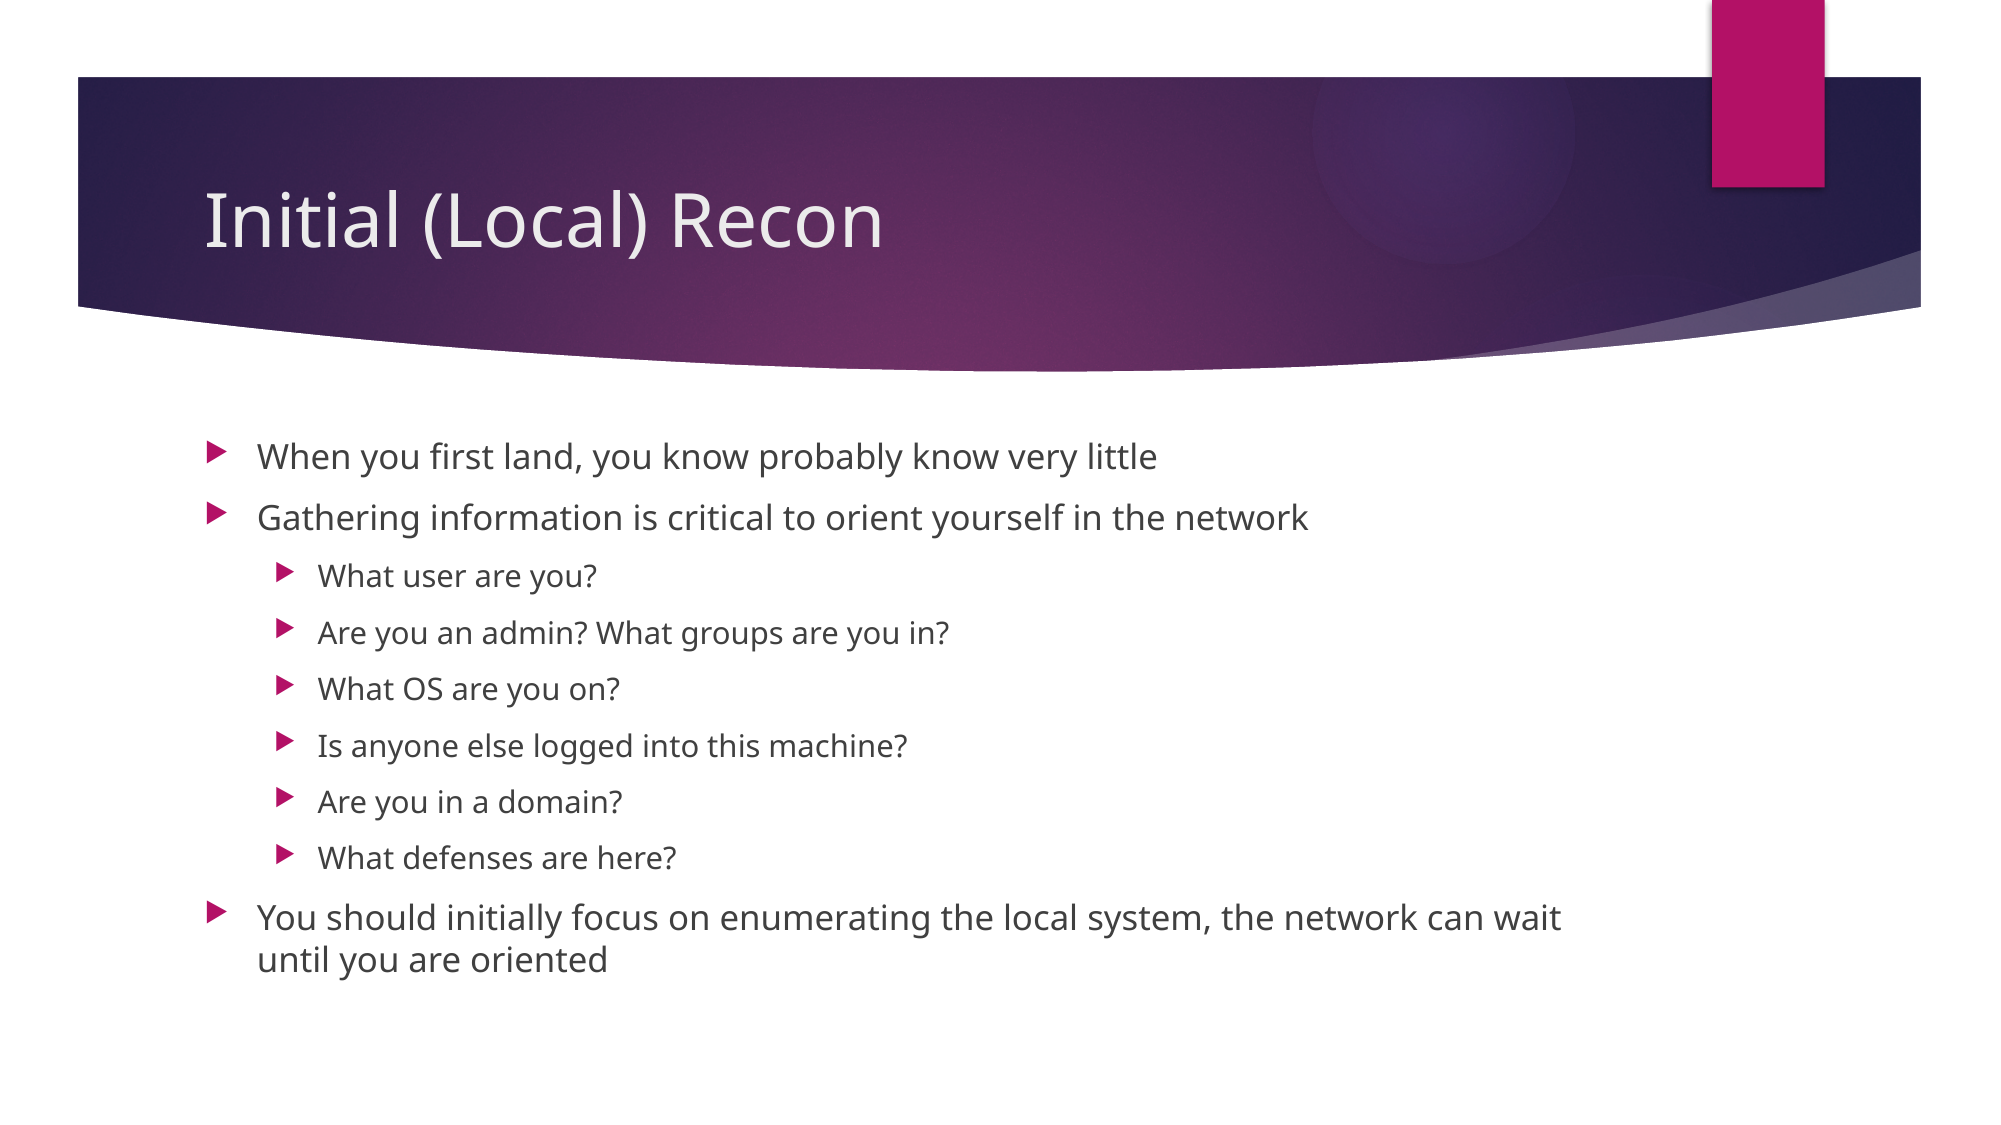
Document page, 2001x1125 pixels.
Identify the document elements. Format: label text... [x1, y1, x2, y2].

list When you first land, you know probably know very little Gathering information is critical to orient yourself in the network What user are you? Are you an admin? What groups are you in? What OS are you on? Is anyone else logged into this machine? Are you in a domain? What defenses are here? You should initially focus on enumerating the local system, the network can wait until you are oriented [189, 427, 1638, 988]
title Now what? [1467, 300, 1788, 358]
picture [79, 78, 1920, 371]
title Initial (Local) Recon [189, 159, 1627, 276]
